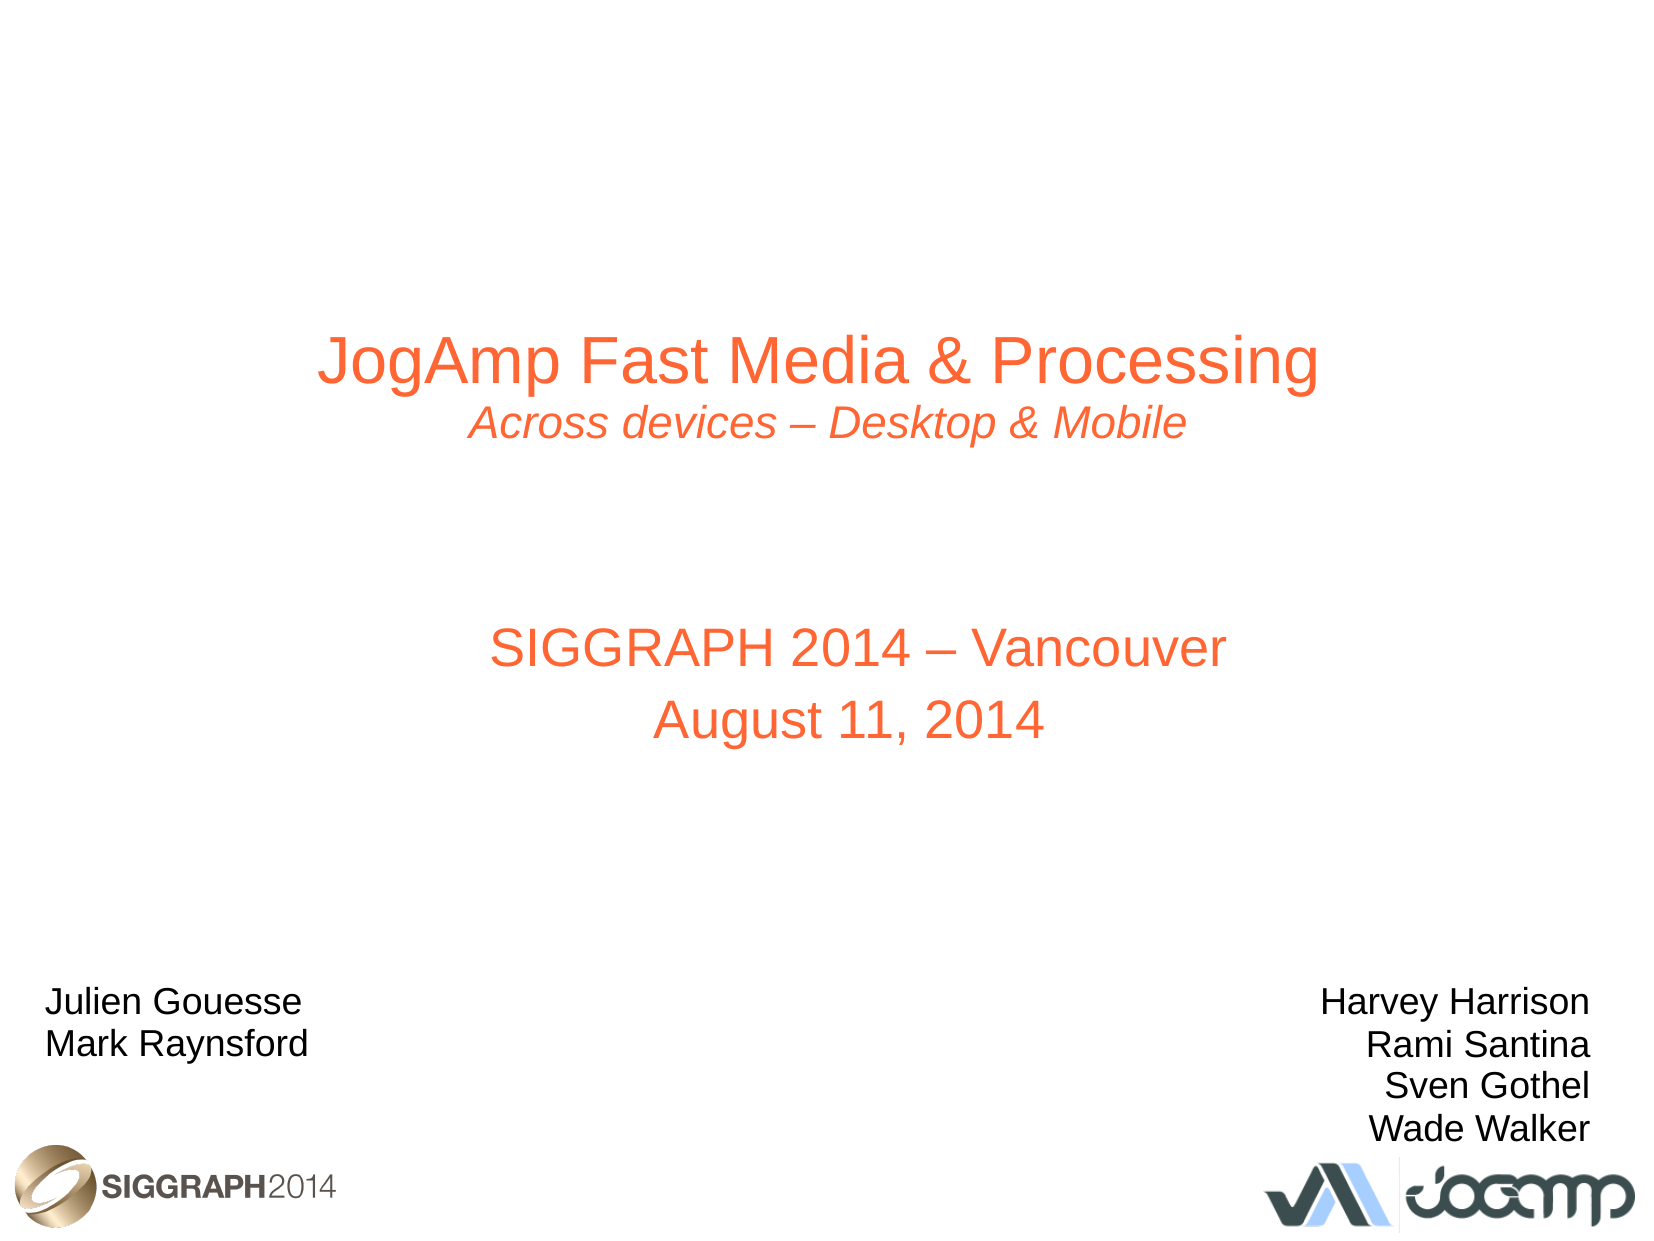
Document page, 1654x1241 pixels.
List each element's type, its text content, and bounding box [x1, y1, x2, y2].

text_box SIGGRAPH 2014 – Vancouver August 11, 2014 [105, 600, 1613, 772]
picture [7, 1133, 343, 1239]
text_box Harvey Harrison Rami Santina Sven Gothel Wade Walker [975, 973, 1606, 1199]
subtitle JogAmp Fast Media & Processing Across devices – Desktop & Mobile [75, 300, 1582, 472]
text_box Julien Gouesse Mark Raynsford [30, 973, 751, 1157]
picture [1262, 1157, 1635, 1233]
